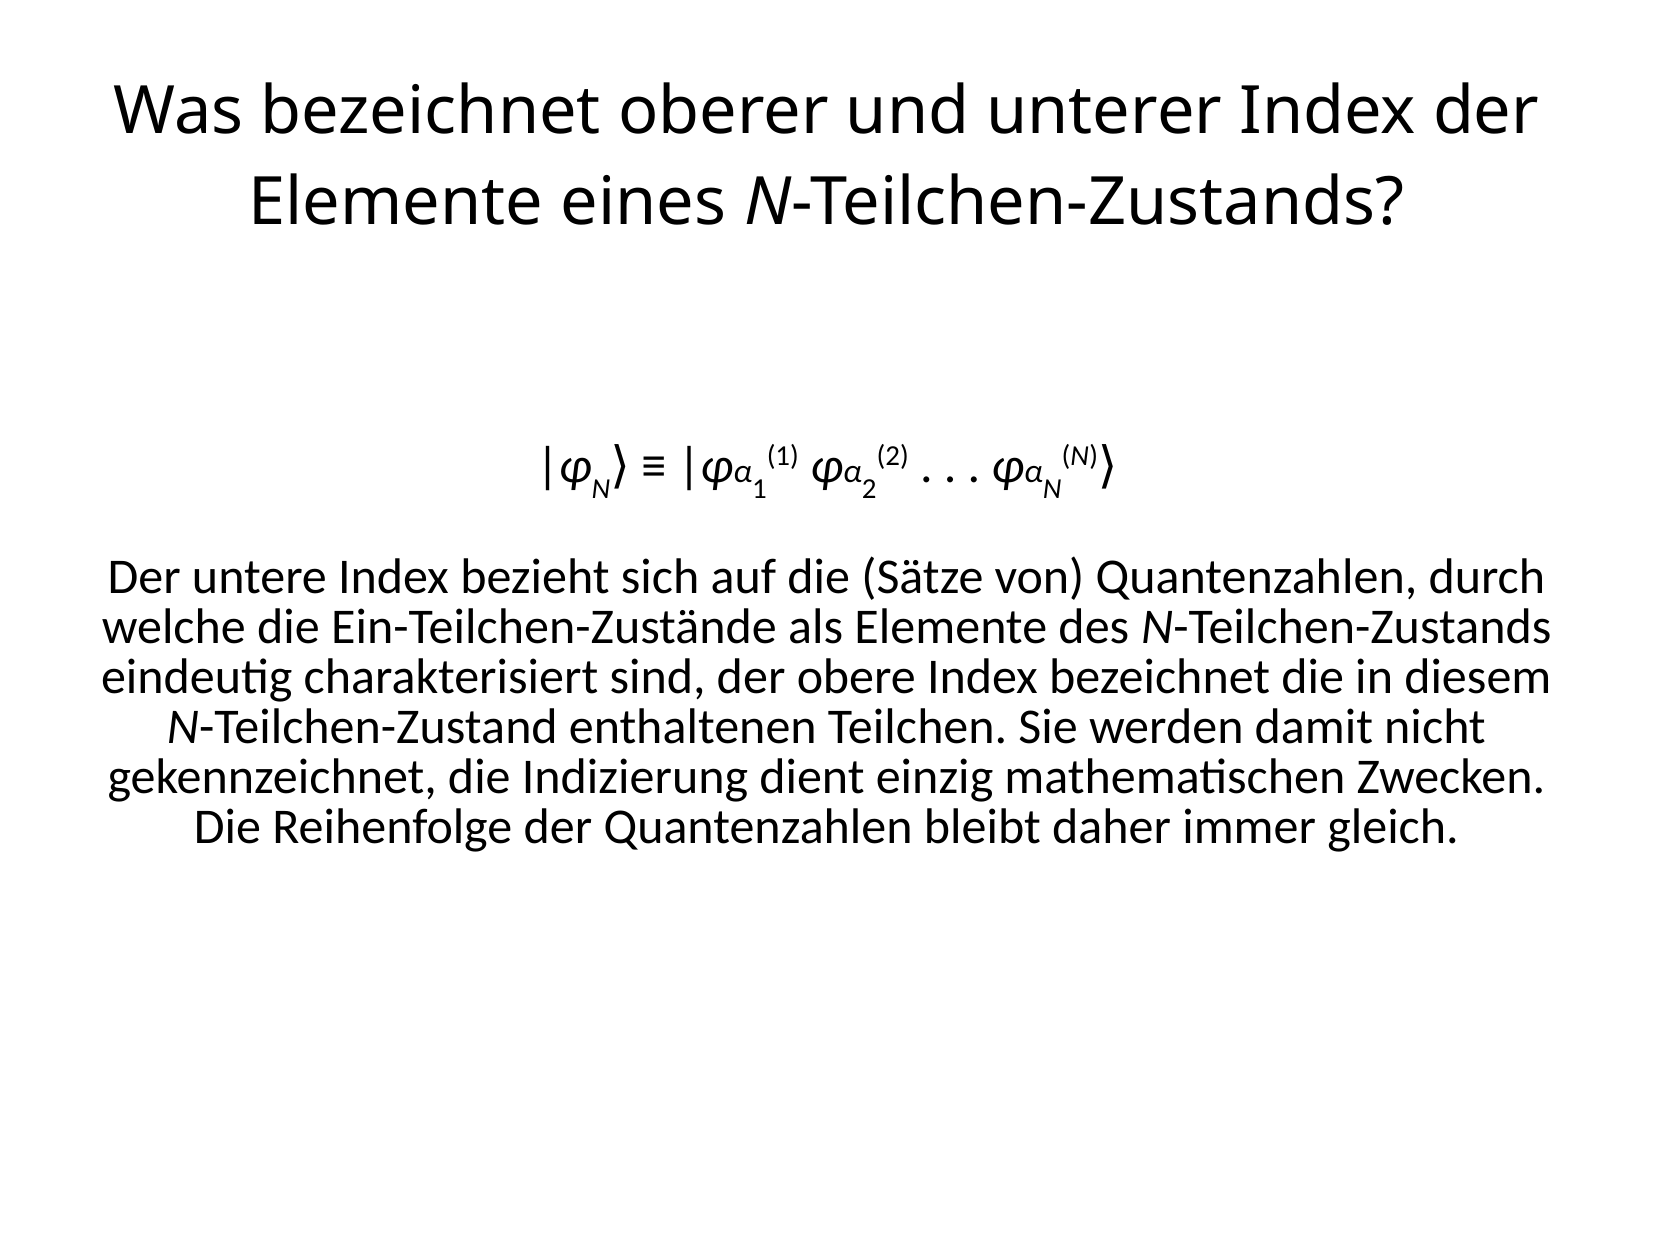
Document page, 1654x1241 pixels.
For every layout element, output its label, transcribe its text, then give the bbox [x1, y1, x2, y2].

subtitle |φN⟩ ≡ |φα1(1) φα2(2) . . . φαN(N)⟩ Der untere Index bezieht sich auf die (Sätze von) Quantenzahlen, durch welche die Ein-Teilchen-Zustände als Elemente des N-Teilchen-Zustands eindeutig charakterisiert sind, der obere Index bezeichnet die in diesem N-Teilchen-Zustand enthaltenen Teilchen. Sie werden damit nicht gekennzeichnet, die Indizierung dient einzig mathematischen Zwecken. Die Reihenfolge der Quantenzahlen bleibt daher immer gleich. [82, 290, 1571, 1010]
title Was bezeichnet oberer und unterer Index der Elemente eines N-Teilchen-Zustands? [82, 49, 1571, 257]
